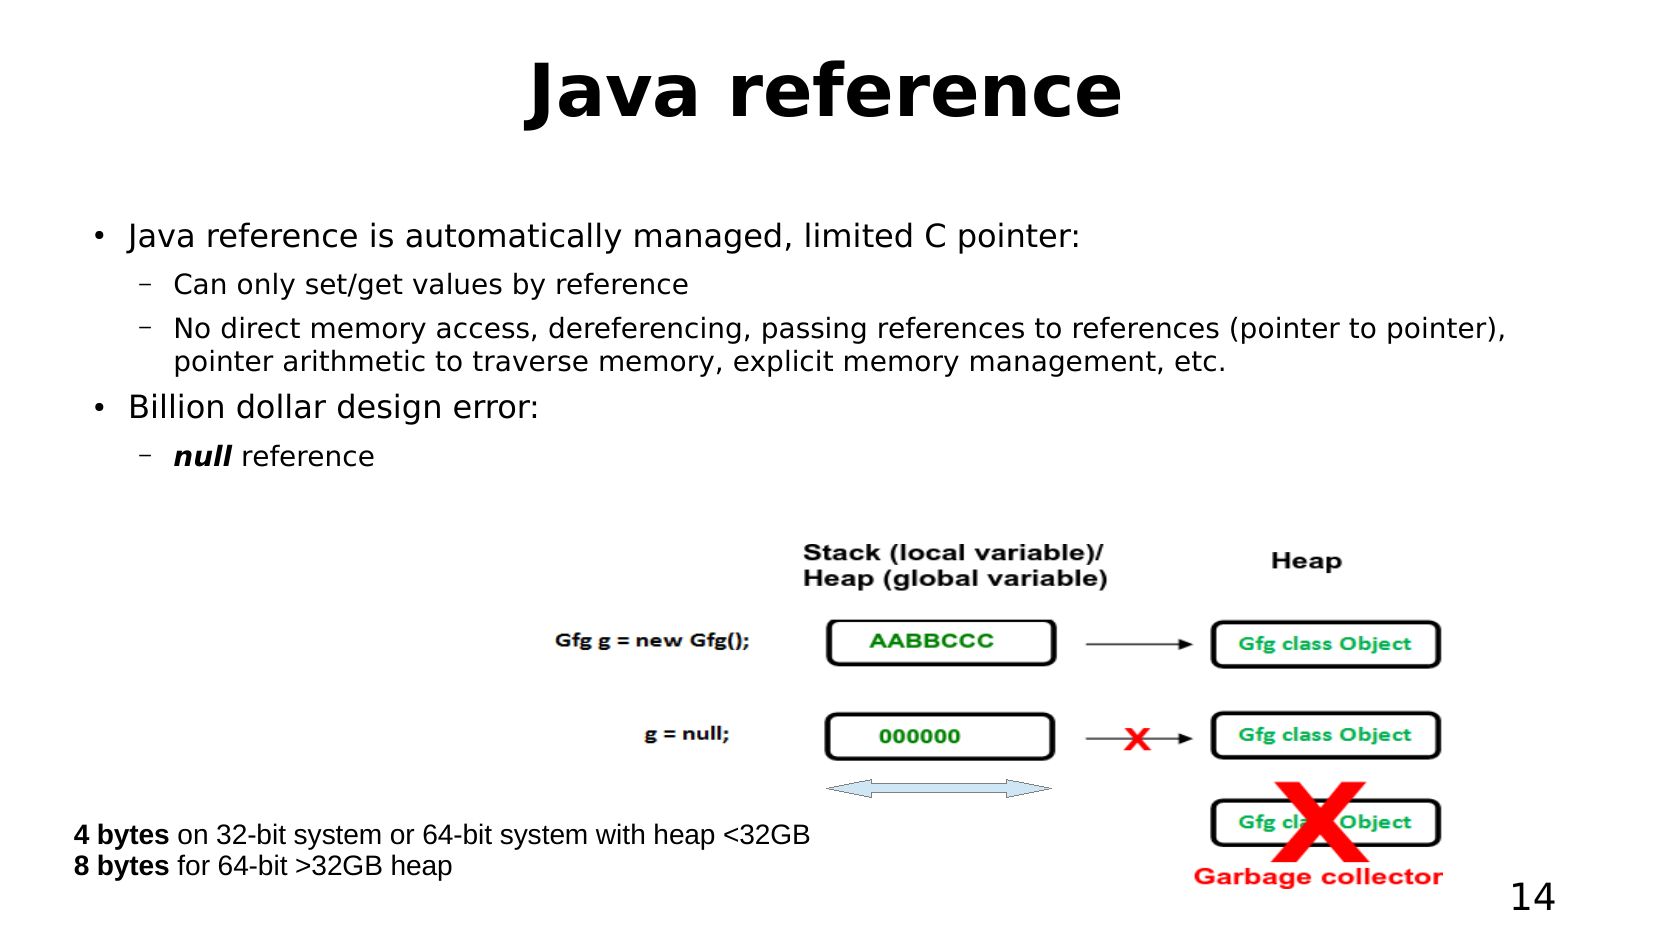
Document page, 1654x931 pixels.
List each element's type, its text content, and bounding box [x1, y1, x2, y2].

text_box [826, 779, 1052, 798]
title Java reference [82, 37, 1571, 147]
text_box 4 bytes on 32-bit system or 64-bit system with heap <32GB 8 bytes for 64-bit >32GB heap [59, 811, 1193, 918]
picture [555, 544, 1443, 889]
list Java reference is automatically managed, limited C pointer: Can only set/get values by reference No direct memory access, dereferencing, passing references to references (pointer to pointer), pointer arithmetic to traverse memory, explicit memory management, etc. Billion dollar design error: null reference [82, 217, 1571, 475]
